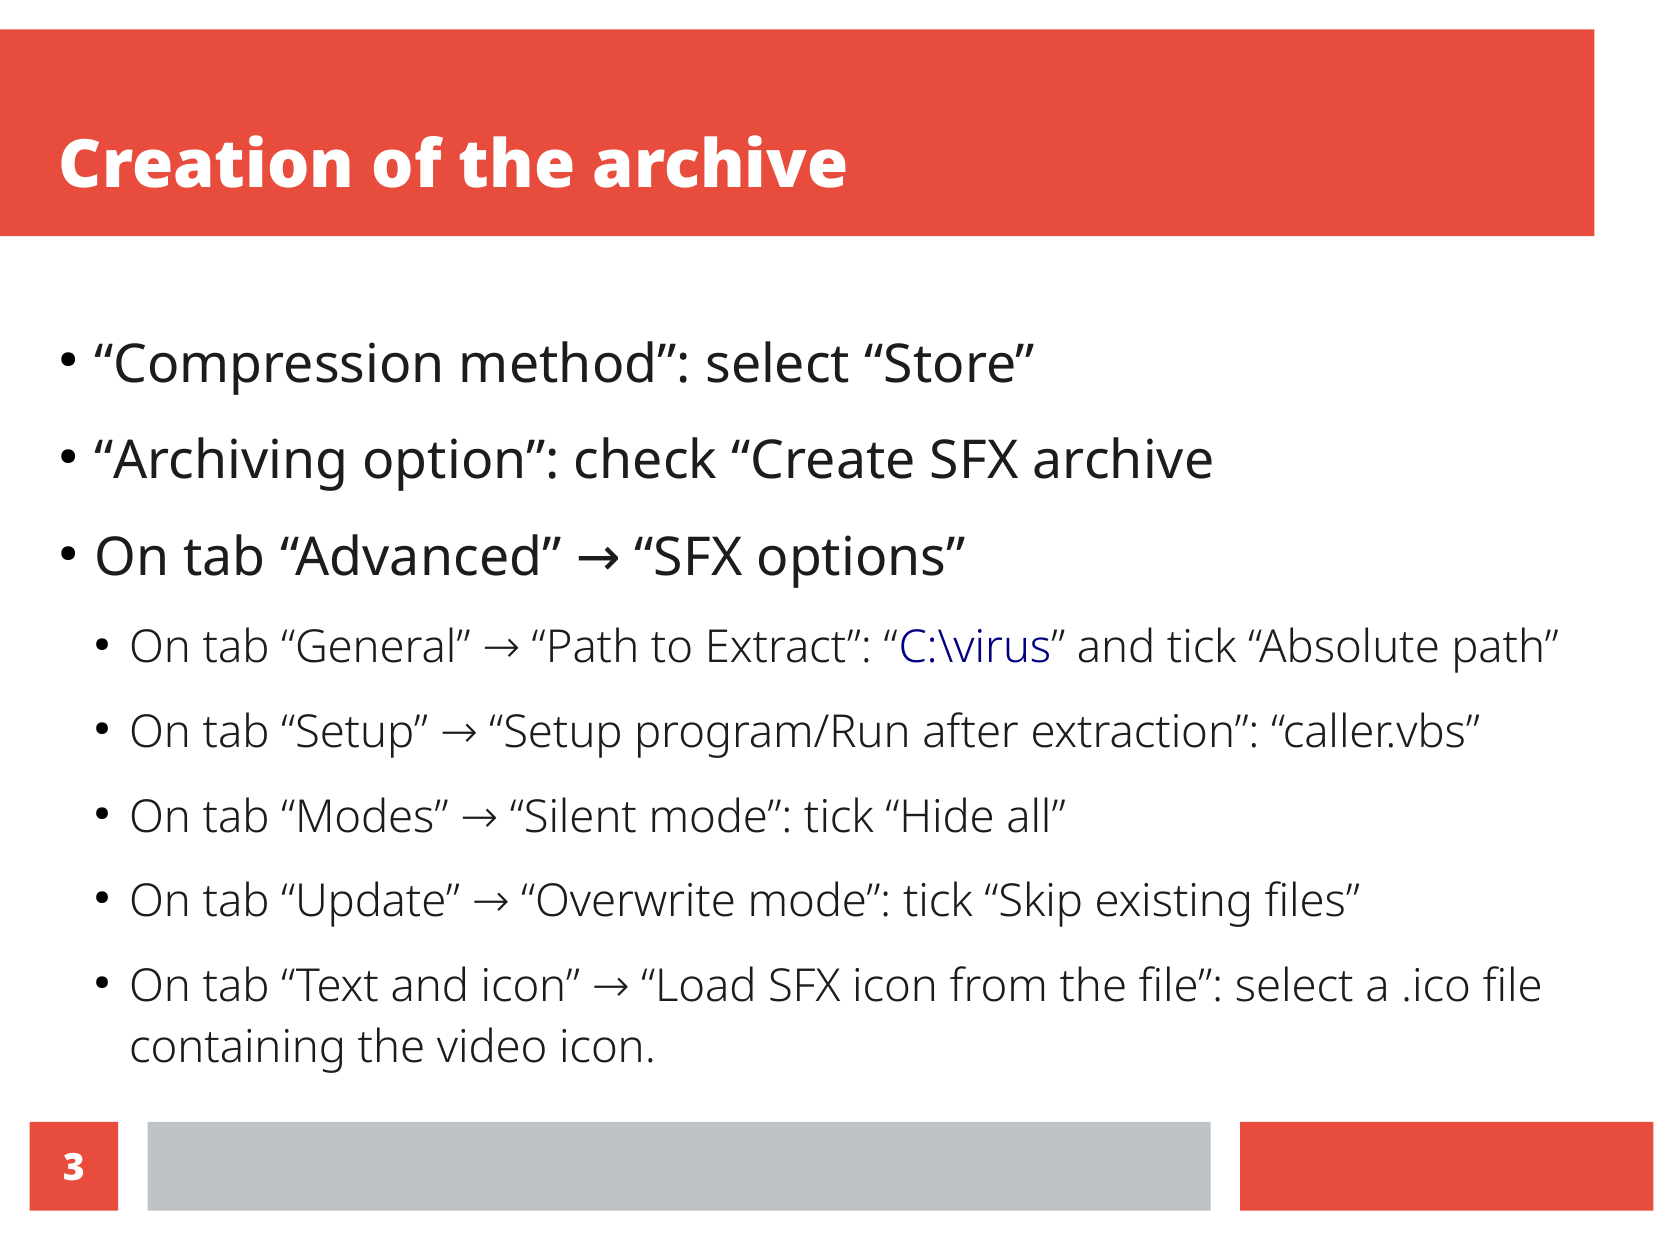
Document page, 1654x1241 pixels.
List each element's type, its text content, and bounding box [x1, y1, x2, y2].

title Creation of the archive [59, 58, 1595, 207]
list “Compression method”: select “Store” “Archiving option”: check “Create SFX archive On tab “Advanced” → “SFX options” On tab “General” → “Path to Extract”: “C:\virus” and tick “Absolute path” On tab “Setup” → “Setup program/Run after extraction”: “caller.vbs” On tab “Modes” → “Silent mode”: tick “Hide all” On tab “Update” → “Overwrite mode”: tick “Skip existing files” On tab “Text and icon” → “Load SFX icon from the file”: select a .ico file containing the video icon. [59, 324, 1565, 1093]
